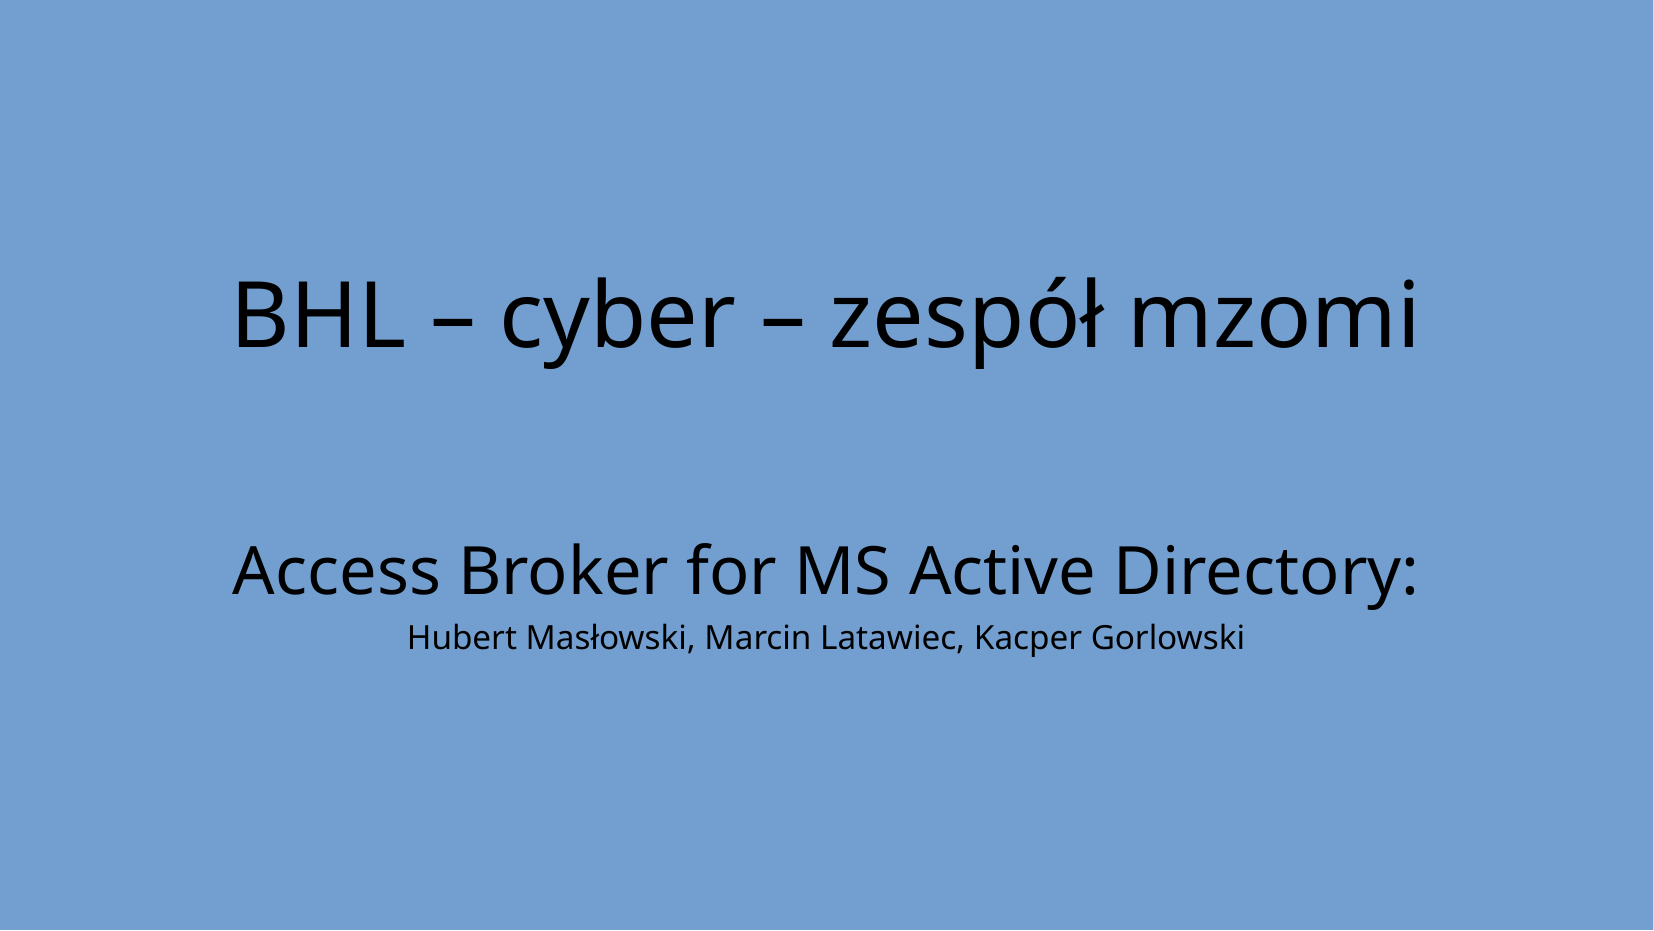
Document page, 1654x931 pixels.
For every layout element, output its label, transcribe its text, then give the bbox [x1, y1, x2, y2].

title BHL – cyber – zespół mzomi [82, 234, 1571, 390]
subtitle Access Broker for MS Active Directory: Hubert Masłowski, Marcin Latawiec, Kacper Gorlowski [82, 425, 1571, 758]
